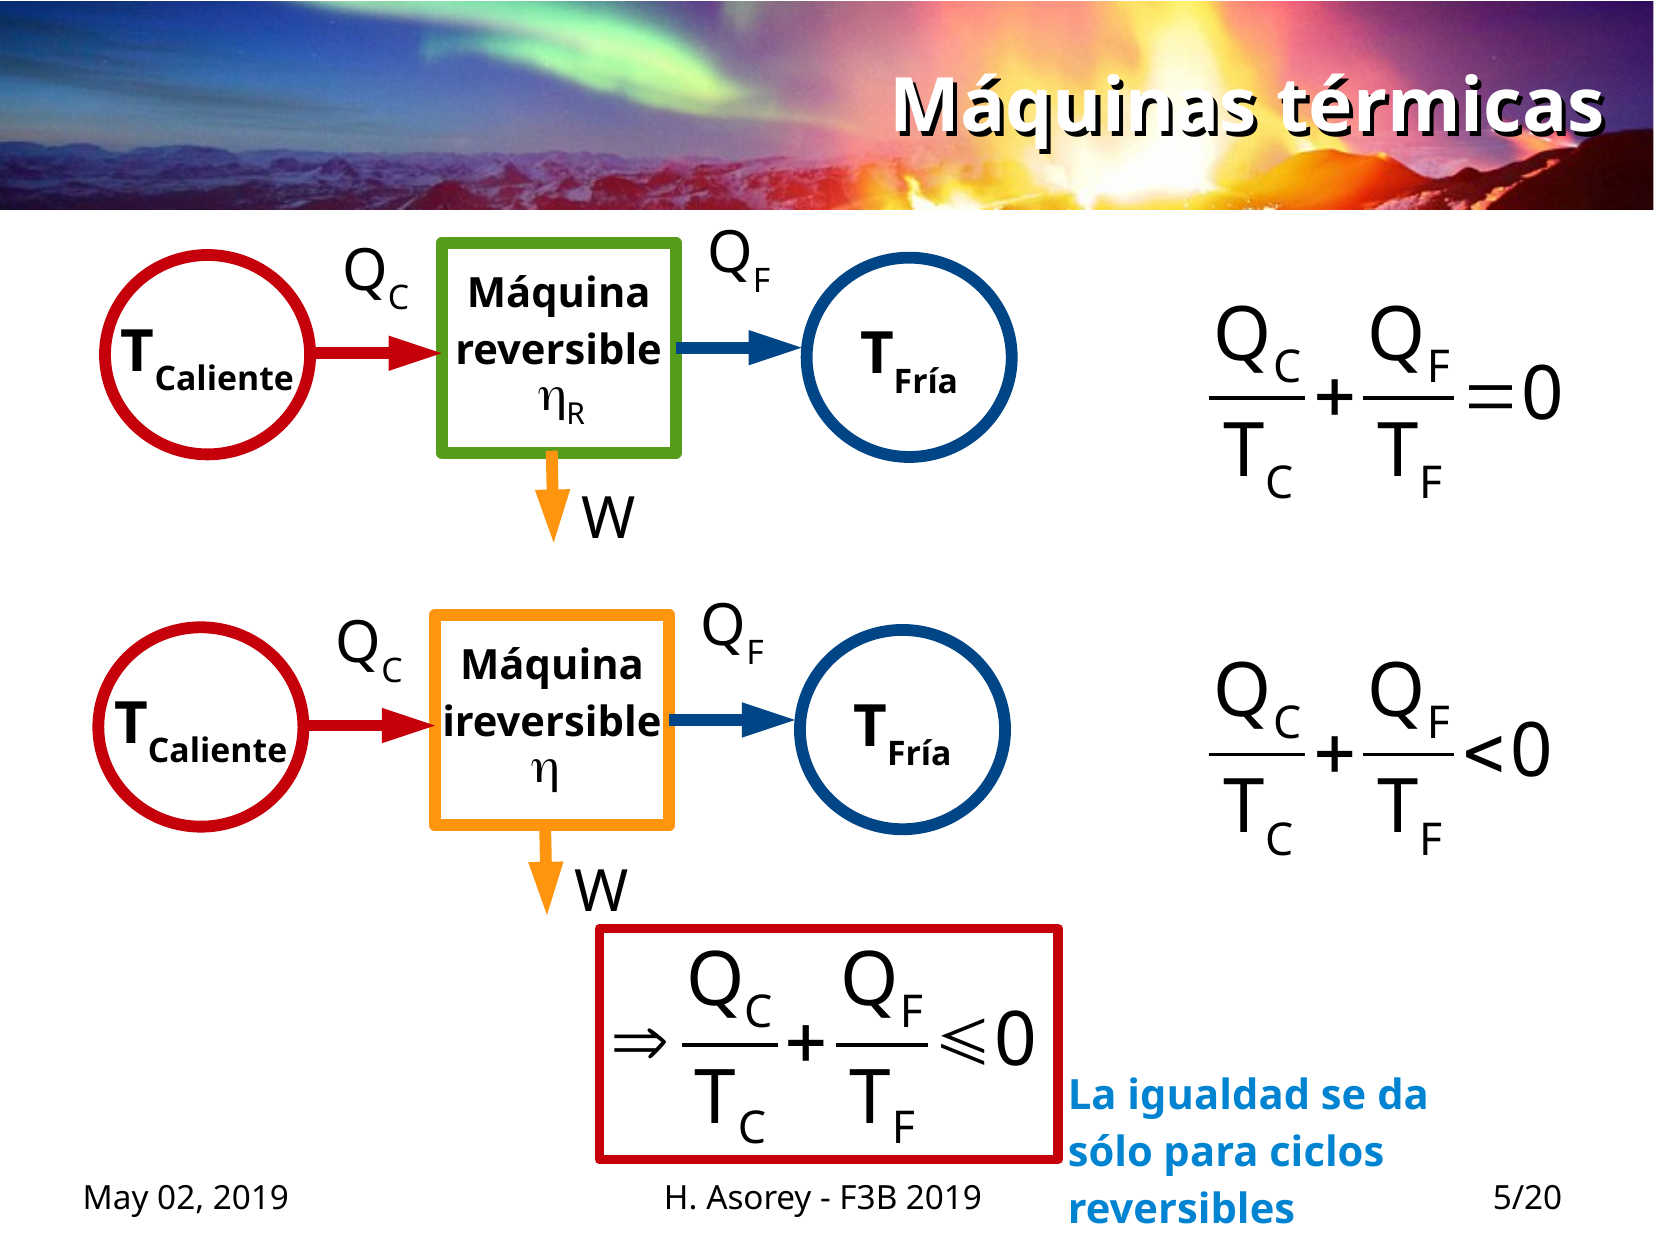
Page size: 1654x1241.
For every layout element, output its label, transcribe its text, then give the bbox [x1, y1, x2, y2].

text_box TFría [806, 257, 1012, 457]
picture [0, 1, 1654, 210]
chart [1200, 287, 1580, 509]
text_box W [565, 469, 652, 556]
chart [604, 933, 1054, 1156]
text_box TCaliente [105, 255, 310, 455]
chart [1200, 644, 1570, 866]
text_box W [559, 841, 645, 928]
title Máquinas térmicas [45, 15, 1606, 191]
chart [530, 384, 592, 433]
text_box Máquina ireversible [435, 614, 670, 826]
text_box La igualdad se da sólo para ciclos reversibles [1053, 1056, 1538, 1174]
text_box TFría [799, 629, 1006, 830]
text_box TCaliente [98, 627, 304, 827]
chart [523, 757, 568, 796]
text_box Máquina reversible [441, 242, 677, 454]
